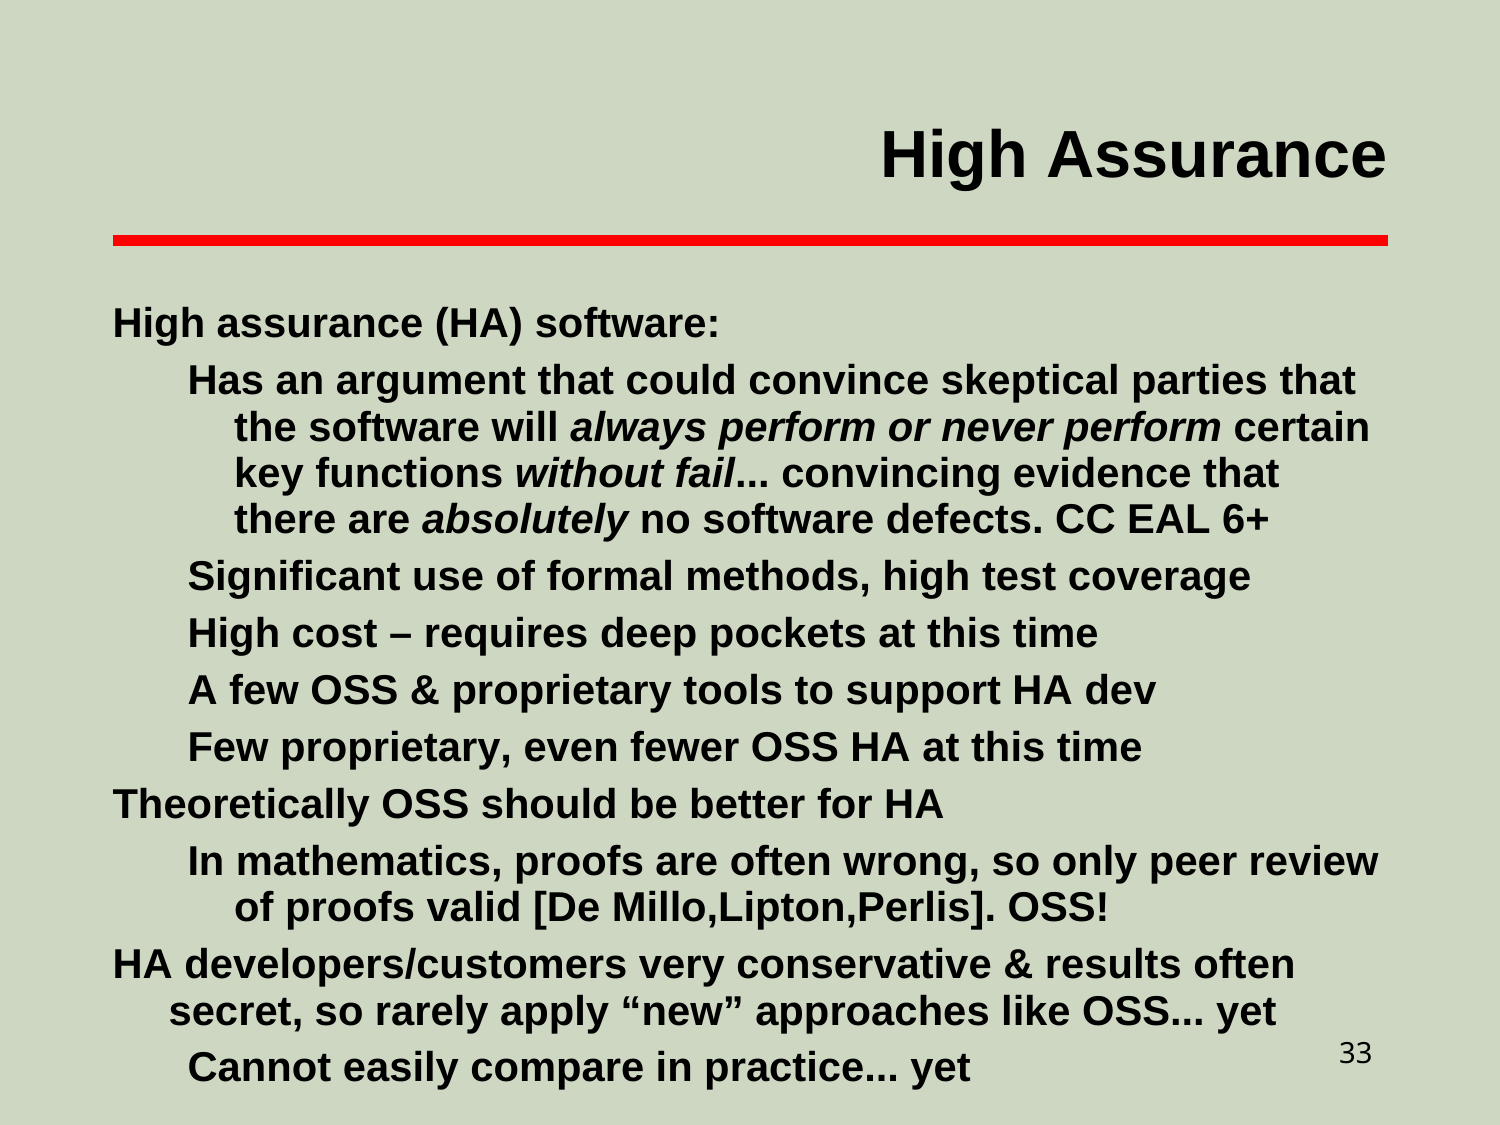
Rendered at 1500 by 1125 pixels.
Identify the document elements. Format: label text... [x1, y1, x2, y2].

title High Assurance [337, 85, 1388, 224]
list High assurance (HA) software: Has an argument that could convince skeptical parties that the software will always perform or never perform certain key functions without fail... convincing evidence that there are absolutely no software defects. CC EAL 6+ Significant use of formal methods, high test coverage High cost – requires deep pockets at this time A few OSS & proprietary tools to support HA dev Few proprietary, even fewer OSS HA at this time Theoretically OSS should be better for HA In mathematics, proofs are often wrong, so only peer review of proofs valid [De Millo,Lipton,Perlis]. OSS! HA developers/customers very conservative & results often secret, so rarely apply “new” approaches like OSS... yet Cannot easily compare in practice... yet [112, 299, 1388, 1125]
